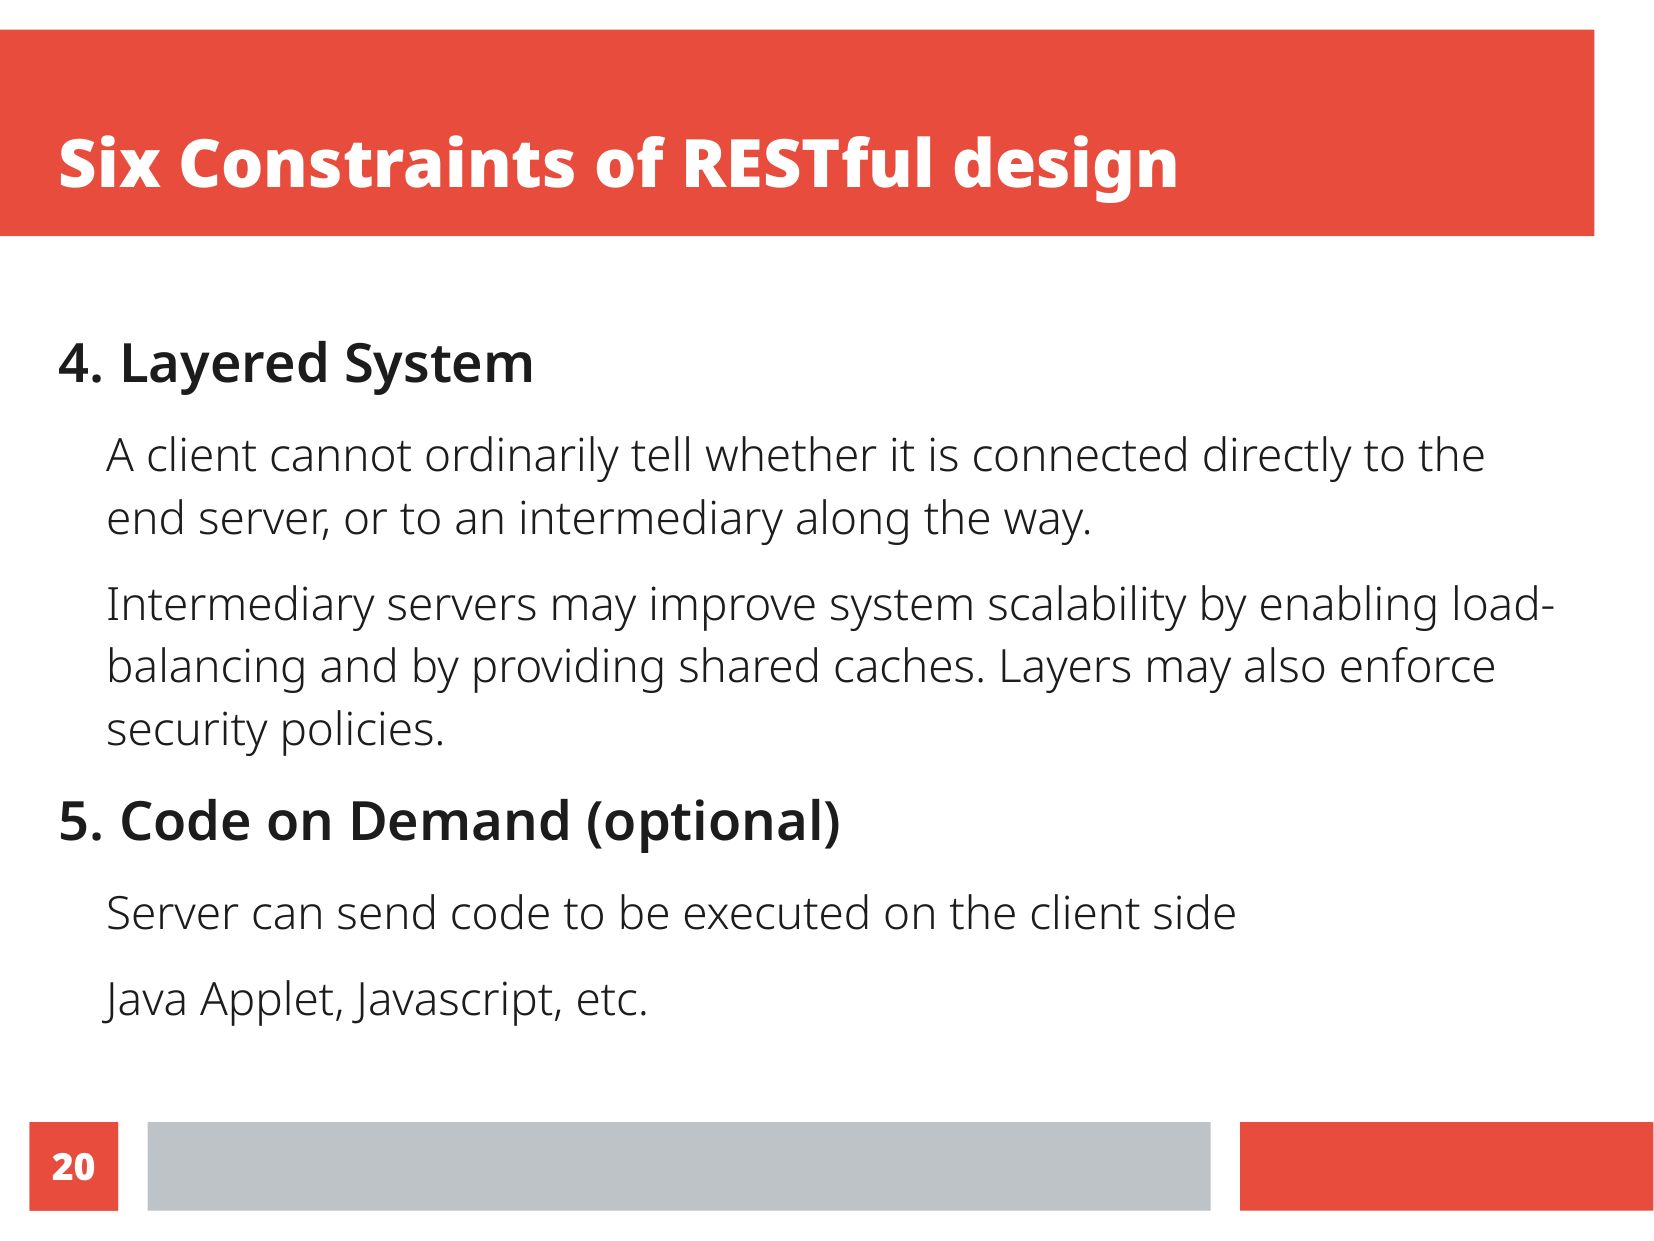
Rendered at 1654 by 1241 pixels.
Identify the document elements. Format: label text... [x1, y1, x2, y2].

title Six Constraints of RESTful design [59, 59, 1595, 207]
list 4. Layered System A client cannot ordinarily tell whether it is connected directly to the end server, or to an intermediary along the way. Intermediary servers may improve system scalability by enabling load-balancing and by providing shared caches. Layers may also enforce security policies. 5. Code on Demand (optional) Server can send code to be executed on the client side Java Applet, Javascript, etc. [59, 324, 1565, 1093]
